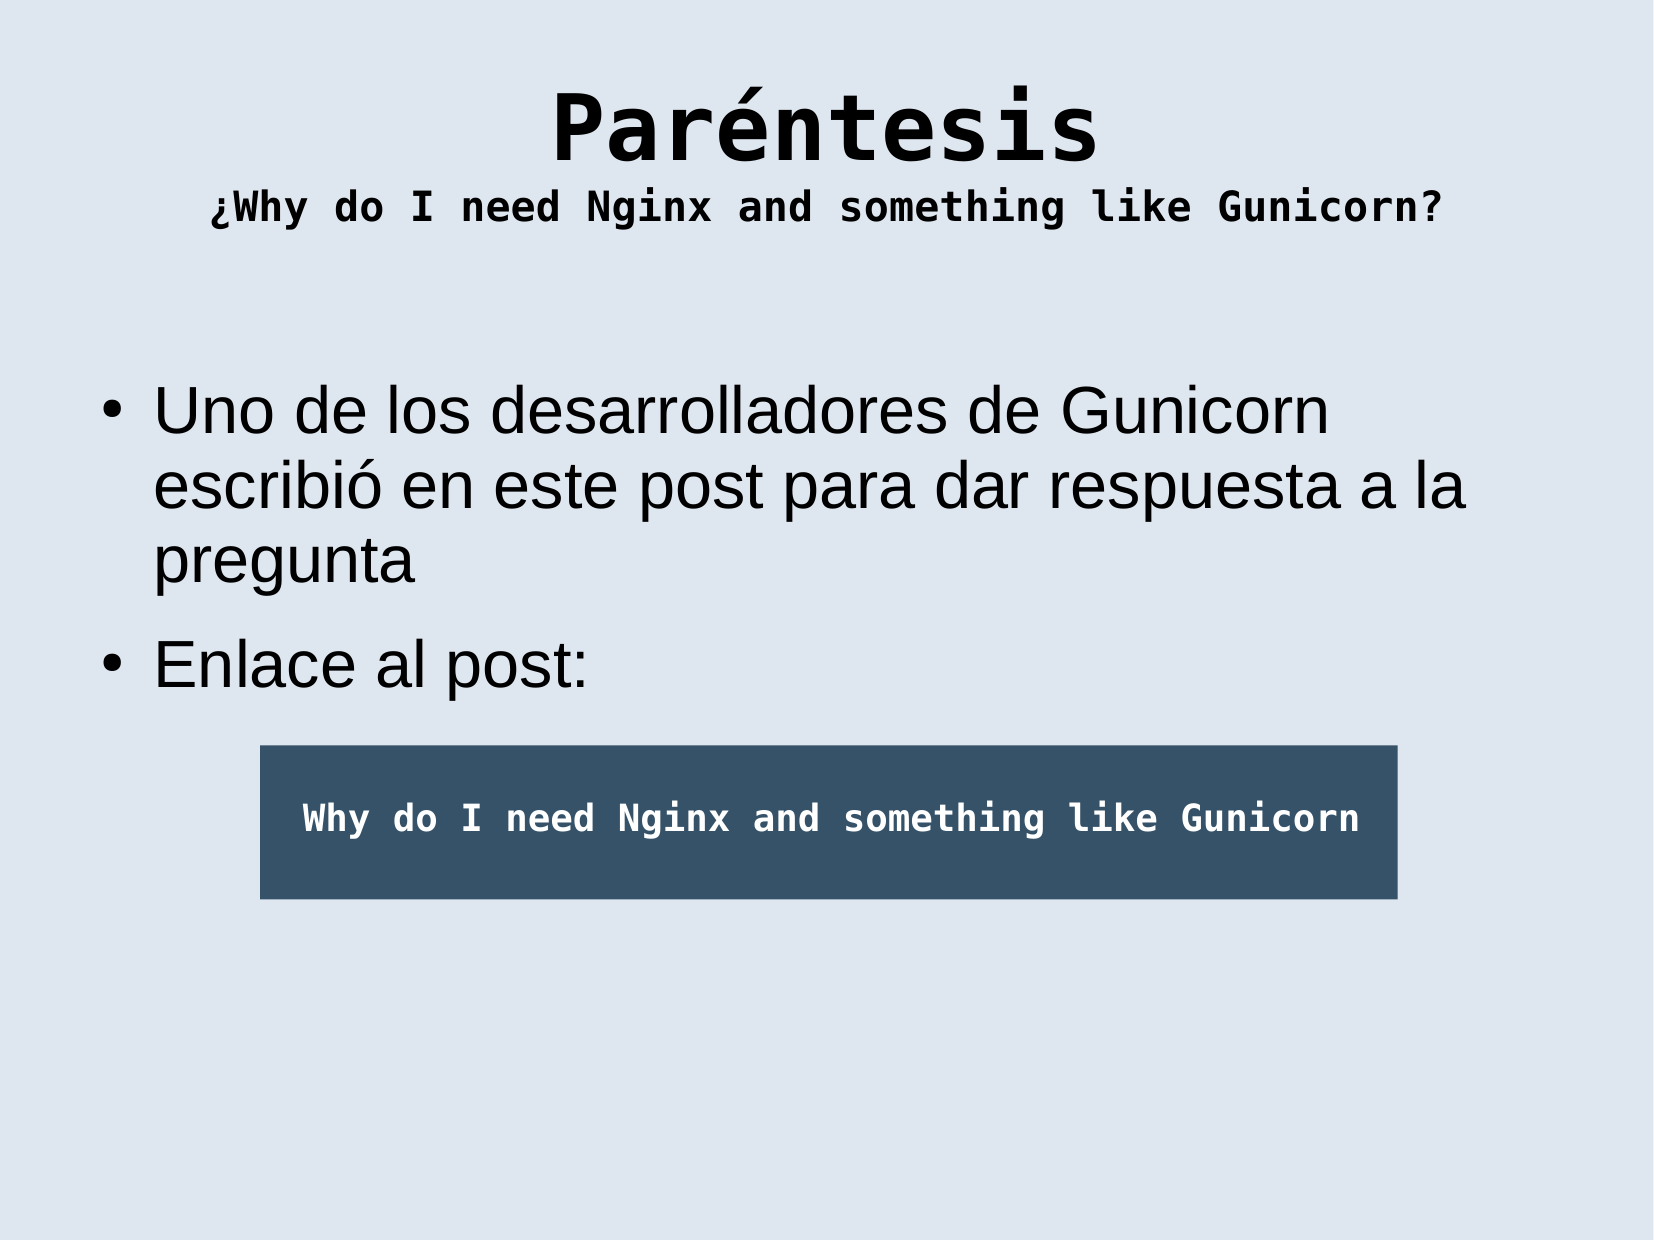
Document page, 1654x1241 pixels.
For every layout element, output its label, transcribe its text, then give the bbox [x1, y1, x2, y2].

text_box Why do I need Nginx and something like Gunicorn [288, 789, 1388, 896]
list Uno de los desarrolladores de Gunicorn escribió en este post para dar respuesta a la pregunta Enlace al post: [82, 372, 1571, 1093]
text_box [260, 745, 1398, 900]
title Paréntesis ¿Why do I need Nginx and something like Gunicorn? [82, 45, 1571, 261]
